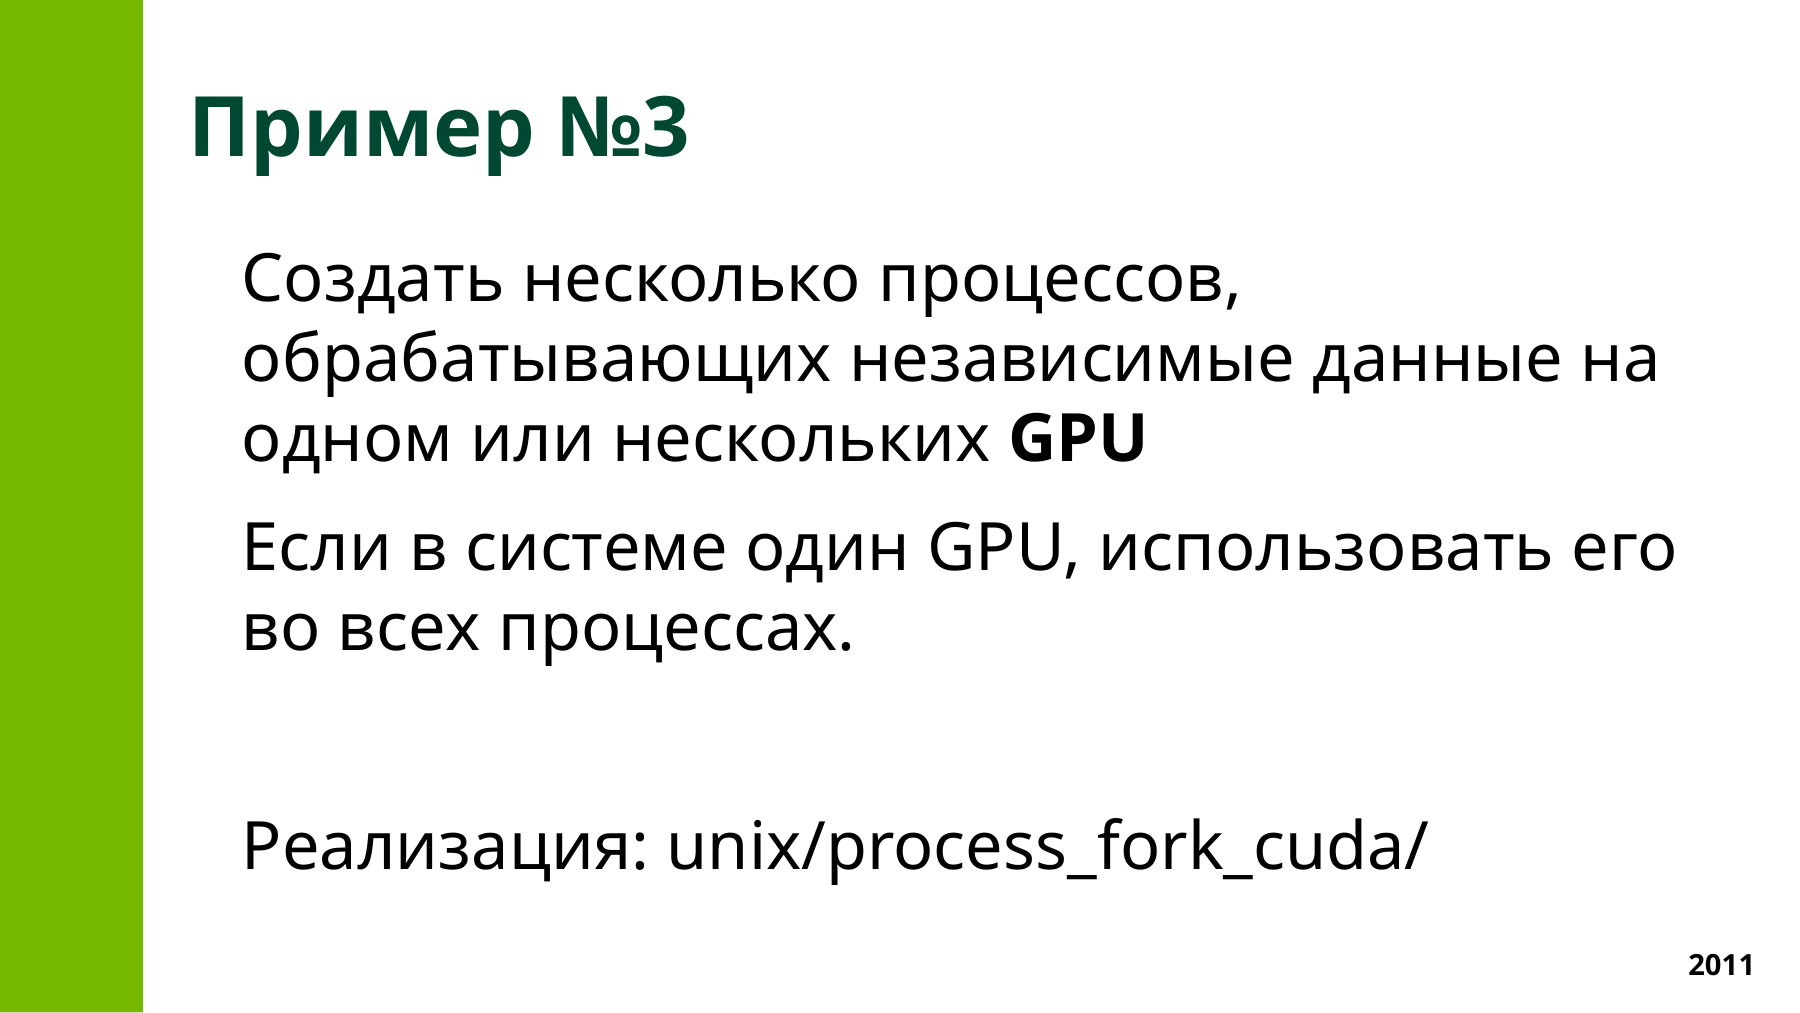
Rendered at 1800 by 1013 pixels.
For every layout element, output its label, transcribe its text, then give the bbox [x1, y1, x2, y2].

title Пример №3 [188, 40, 1733, 211]
list Создать несколько процессов, обрабатывающих независимые данные на одном или нескольких GPU Если в системе один GPU, использовать его во всех процессах. Реализация: unix/process_fork_cuda/ [188, 227, 1733, 976]
